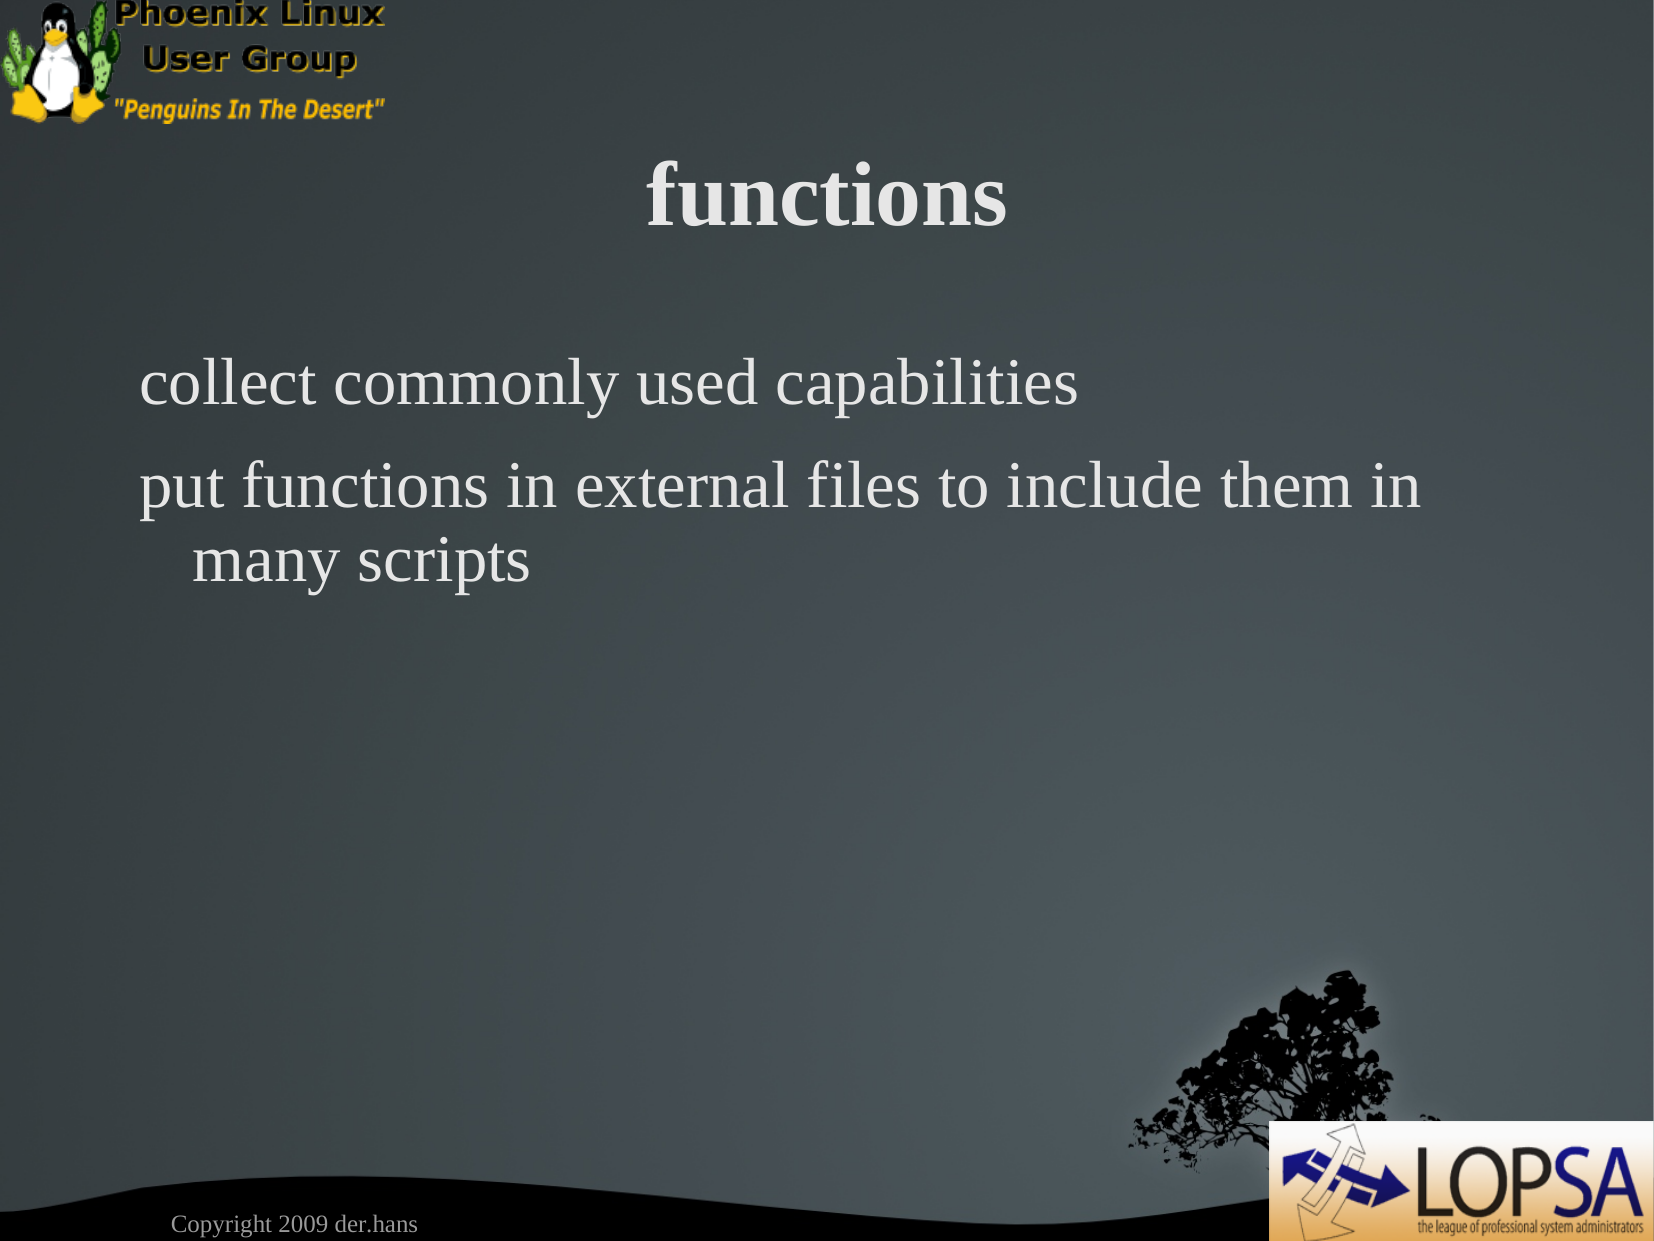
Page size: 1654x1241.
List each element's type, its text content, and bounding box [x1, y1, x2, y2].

picture [0, 0, 1654, 1241]
list collect commonly used capabilities put functions in external files to include them in many scripts [121, 344, 1534, 1127]
title functions [121, 91, 1534, 299]
